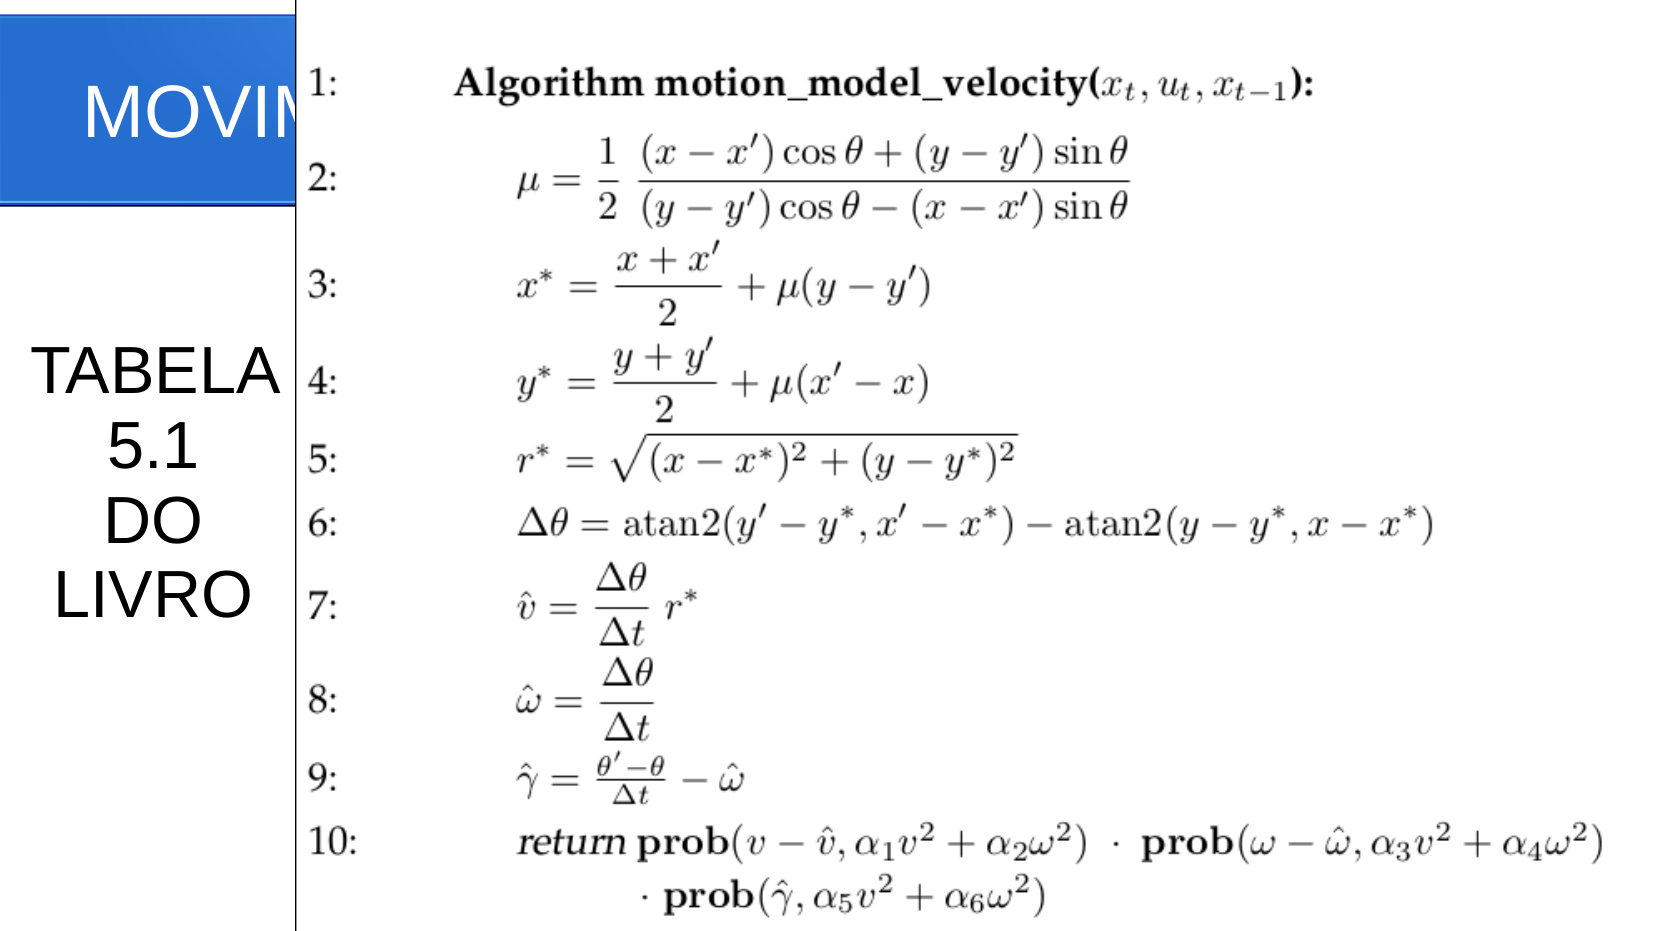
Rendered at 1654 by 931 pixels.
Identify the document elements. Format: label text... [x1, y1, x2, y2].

title MOVIMENTO DE VELOCIDADE [82, 35, 295, 189]
subtitle TABELA 5.1 DO LIVRO [11, 221, 296, 745]
picture [295, 0, 1647, 931]
